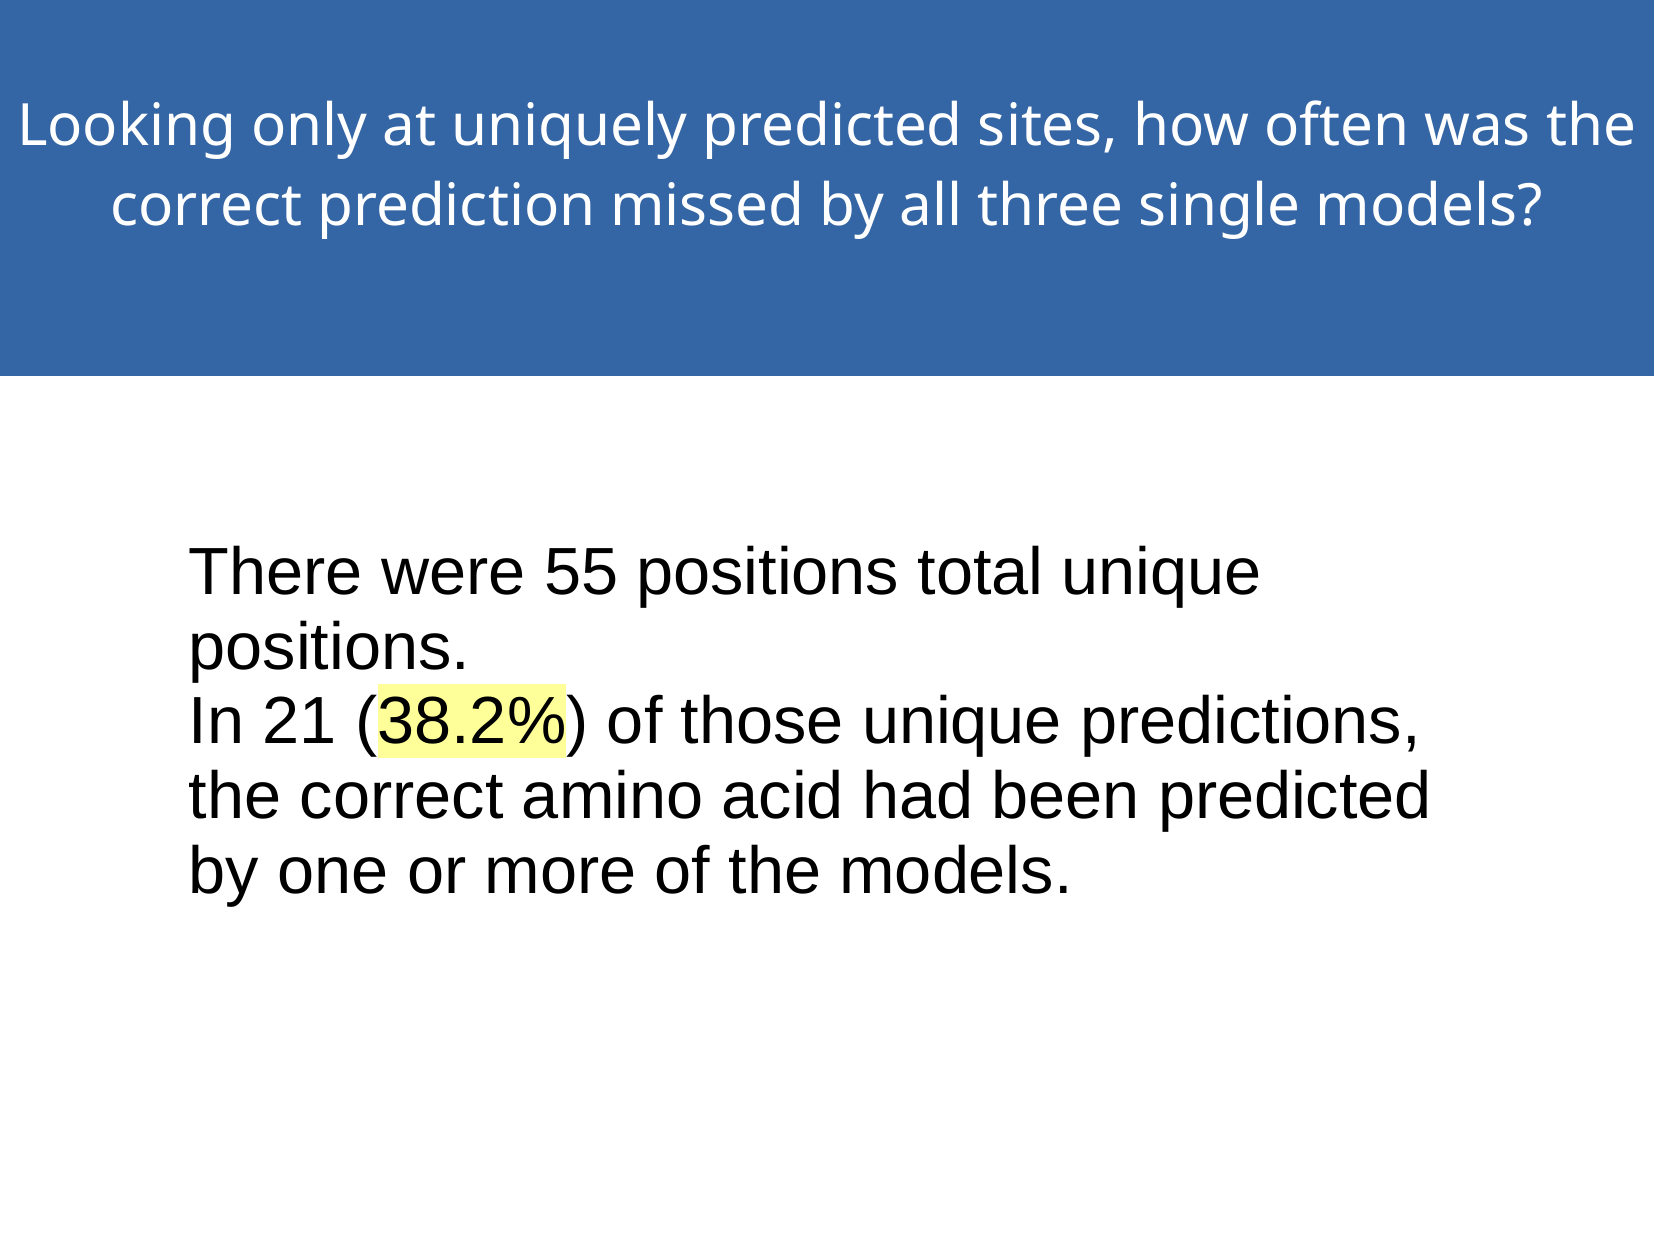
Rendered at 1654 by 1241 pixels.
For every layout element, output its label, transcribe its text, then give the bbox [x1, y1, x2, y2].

text_box Looking only at uniquely predicted sites, how often was the correct prediction missed by all three single models? [0, 0, 1654, 376]
text_box There were 55 positions total unique positions. In 21 (38.2%) of those unique predictions, the correct amino acid had been predicted by one or more of the models. [174, 526, 1516, 991]
